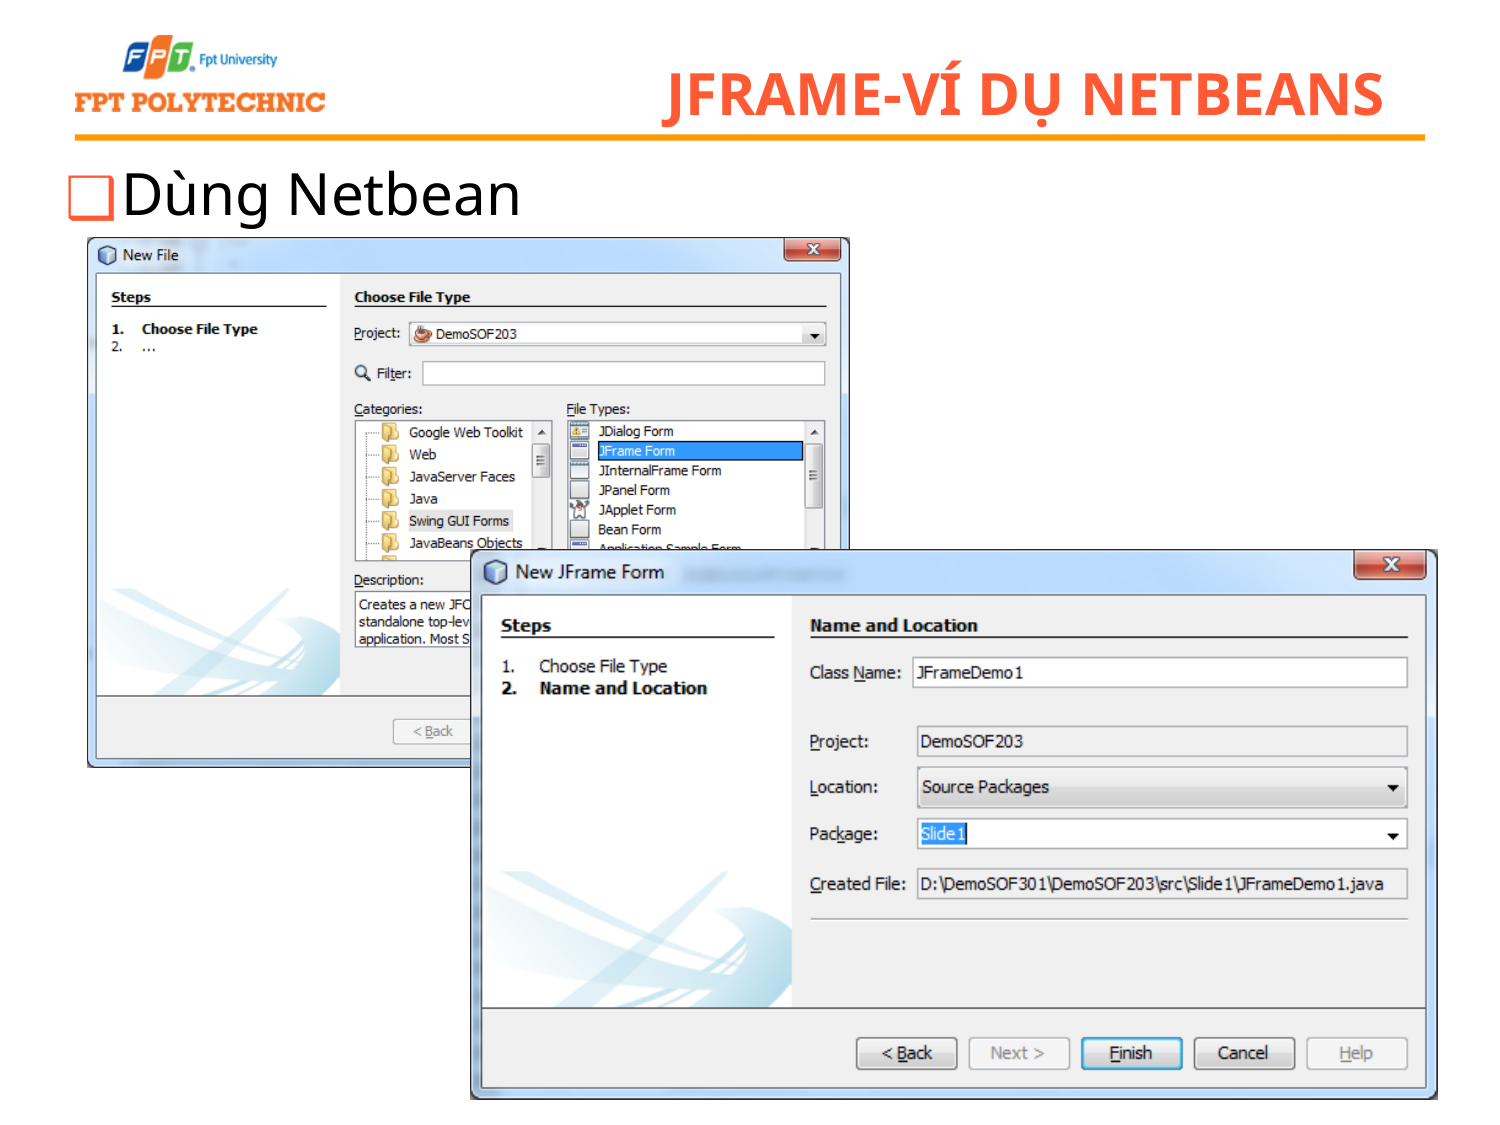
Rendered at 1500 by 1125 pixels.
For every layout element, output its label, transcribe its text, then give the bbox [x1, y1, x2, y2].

picture [87, 237, 1438, 1100]
picture [75, 35, 325, 41]
text_box Jframe-ví dụ Netbeans [49, 41, 1400, 143]
list Dùng Netbean [50, 149, 1400, 1013]
